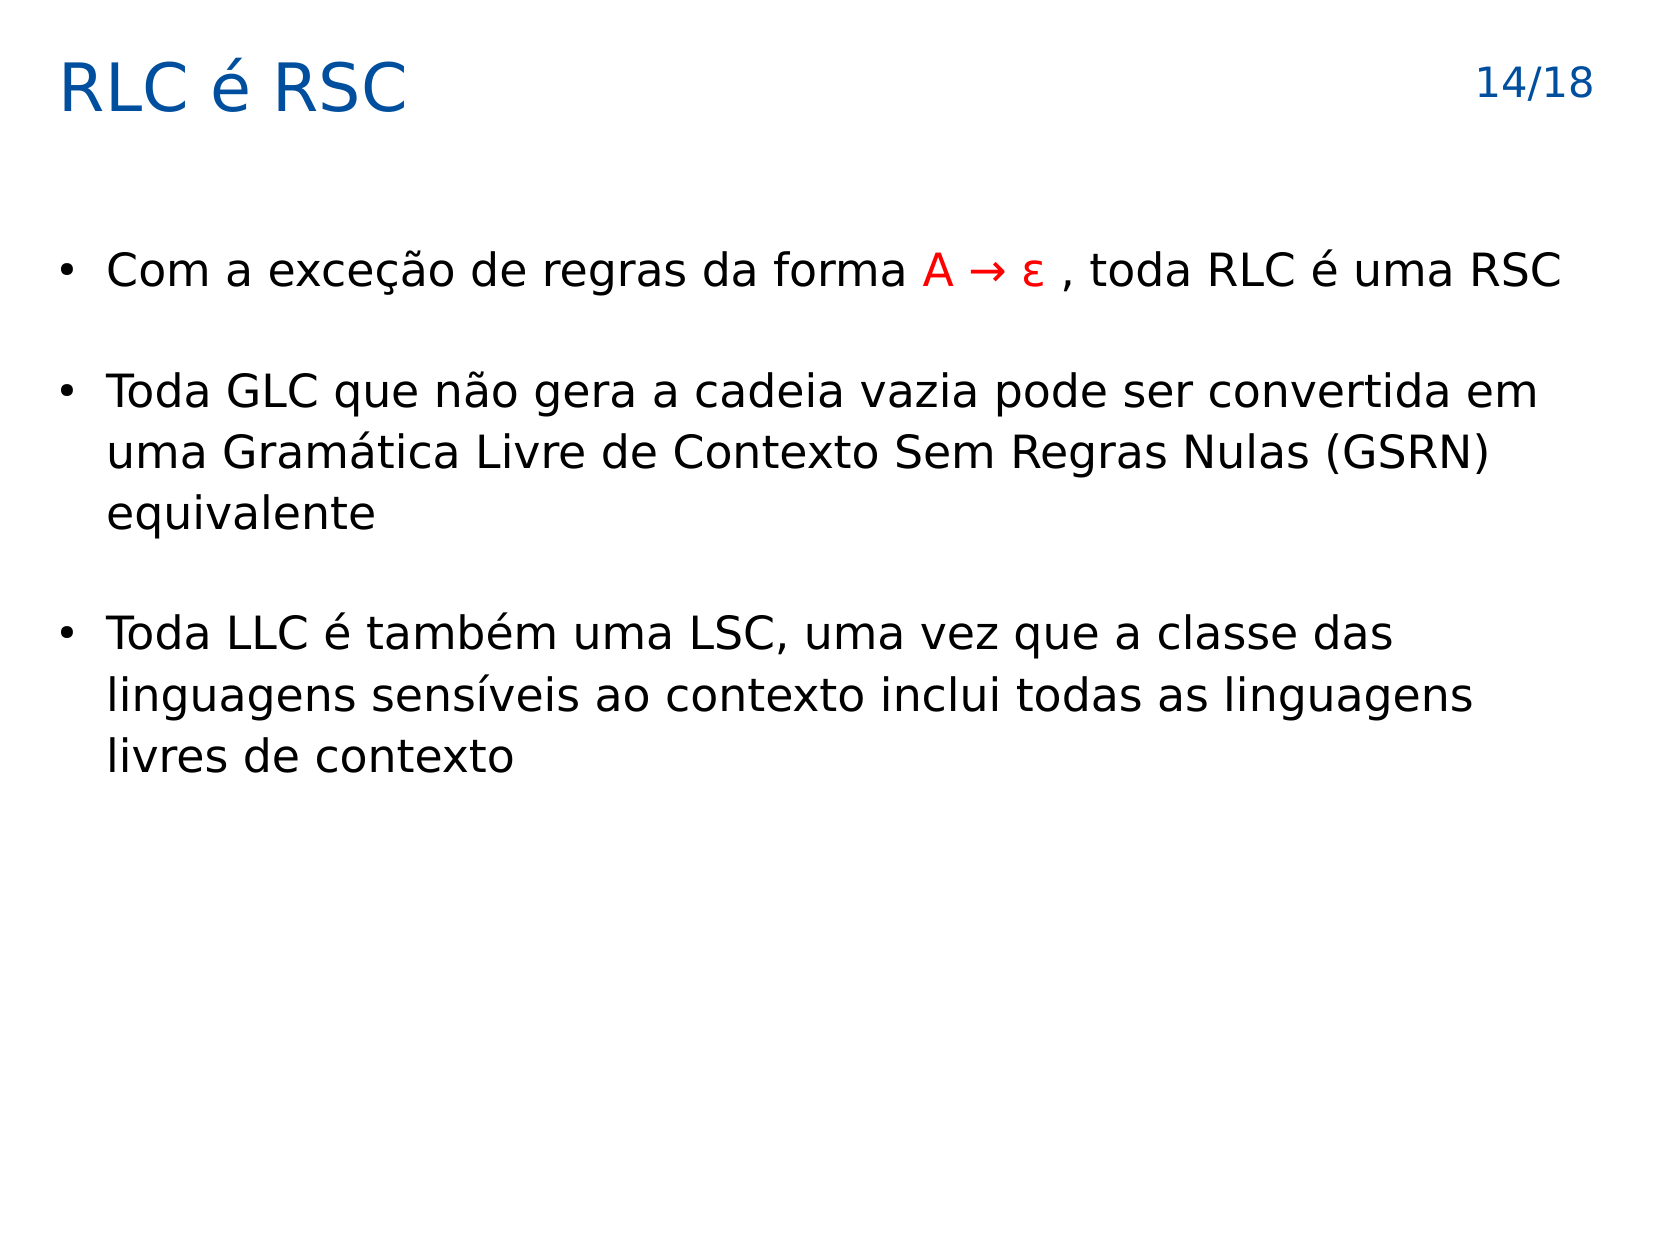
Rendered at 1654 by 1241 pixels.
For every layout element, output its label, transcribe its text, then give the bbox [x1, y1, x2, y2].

list Com a exceção de regras da forma A → ε , toda RLC é uma RSC Toda GLC que não gera a cadeia vazia pode ser convertida em uma Gramática Livre de Contexto Sem Regras Nulas (GSRN) equivalente Toda LLC é também uma LSC, uma vez que a classe das linguagens sensíveis ao contexto inclui todas as linguagens livres de contexto [59, 236, 1595, 1211]
title RLC é RSC [59, 29, 1625, 148]
